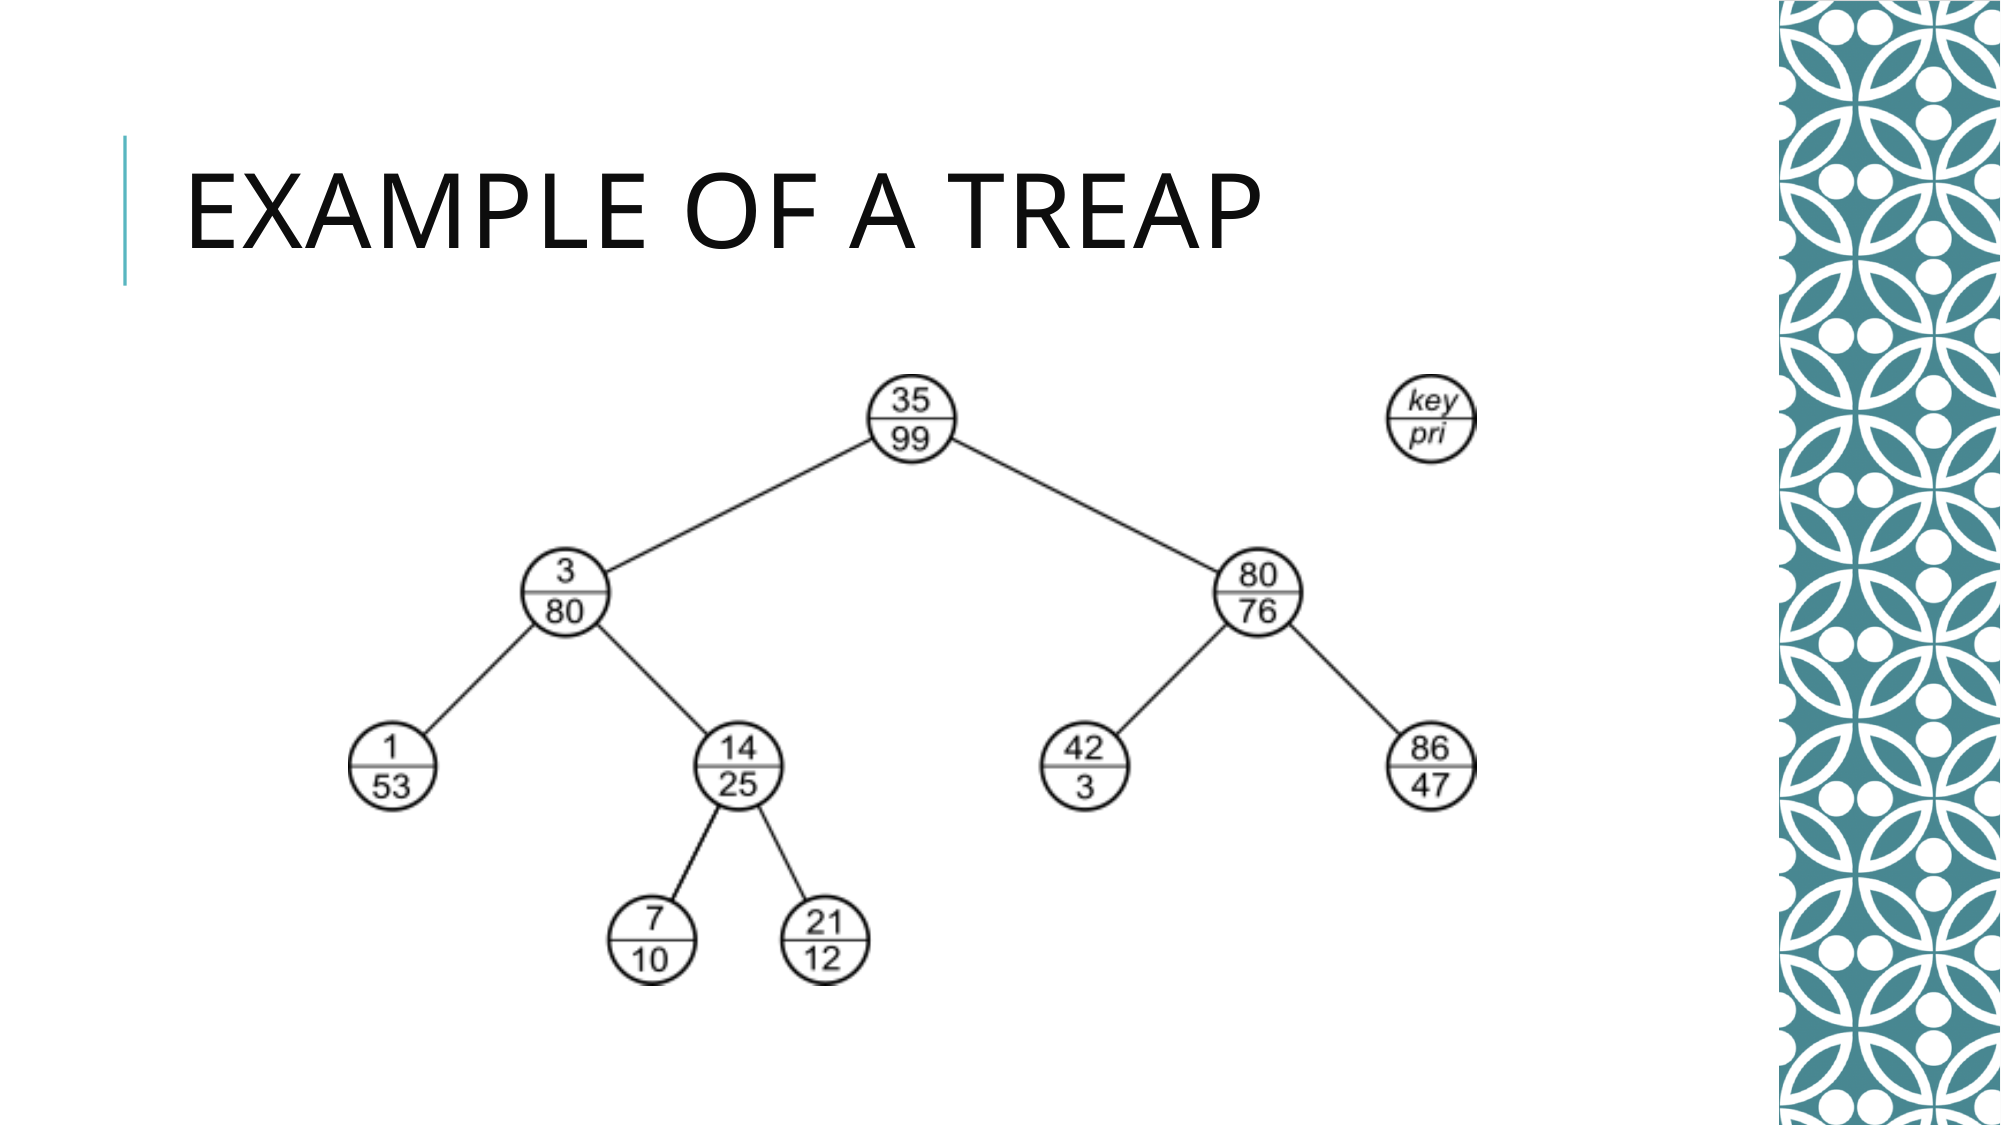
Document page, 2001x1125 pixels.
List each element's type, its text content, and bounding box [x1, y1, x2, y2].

title Example of a treap [168, 96, 1763, 342]
picture [1778, 0, 2001, 1125]
picture [348, 374, 1477, 986]
